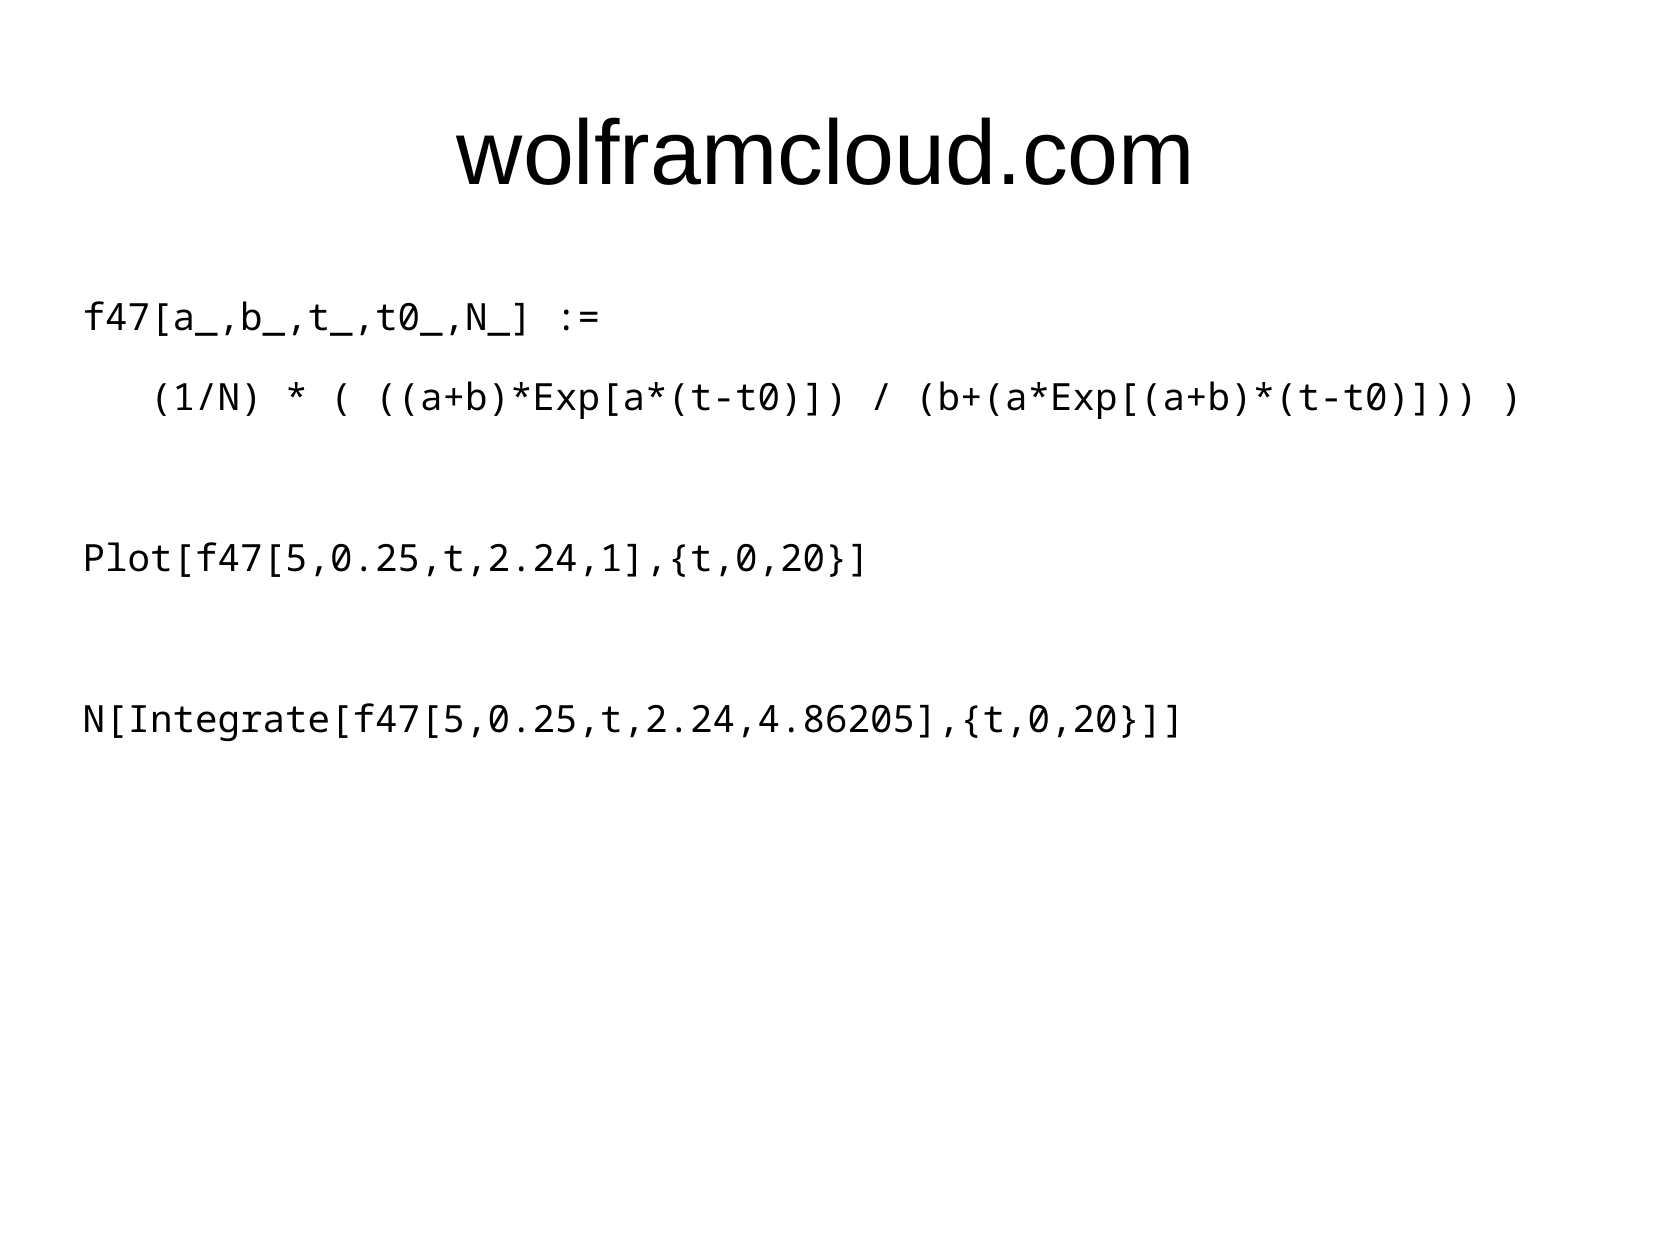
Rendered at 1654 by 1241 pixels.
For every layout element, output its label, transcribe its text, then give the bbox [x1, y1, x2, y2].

list f47[a_,b_,t_,t0_,N_] := (1/N) * ( ((a+b)*Exp[a*(t-t0)]) / (b+(a*Exp[(a+b)*(t-t0)])) ) Plot[f47[5,0.25,t,2.24,1],{t,0,20}] N[Integrate[f47[5,0.25,t,2.24,4.86205],{t,0,20}]] [82, 290, 1571, 1109]
title wolframcloud.com [82, 49, 1571, 257]
